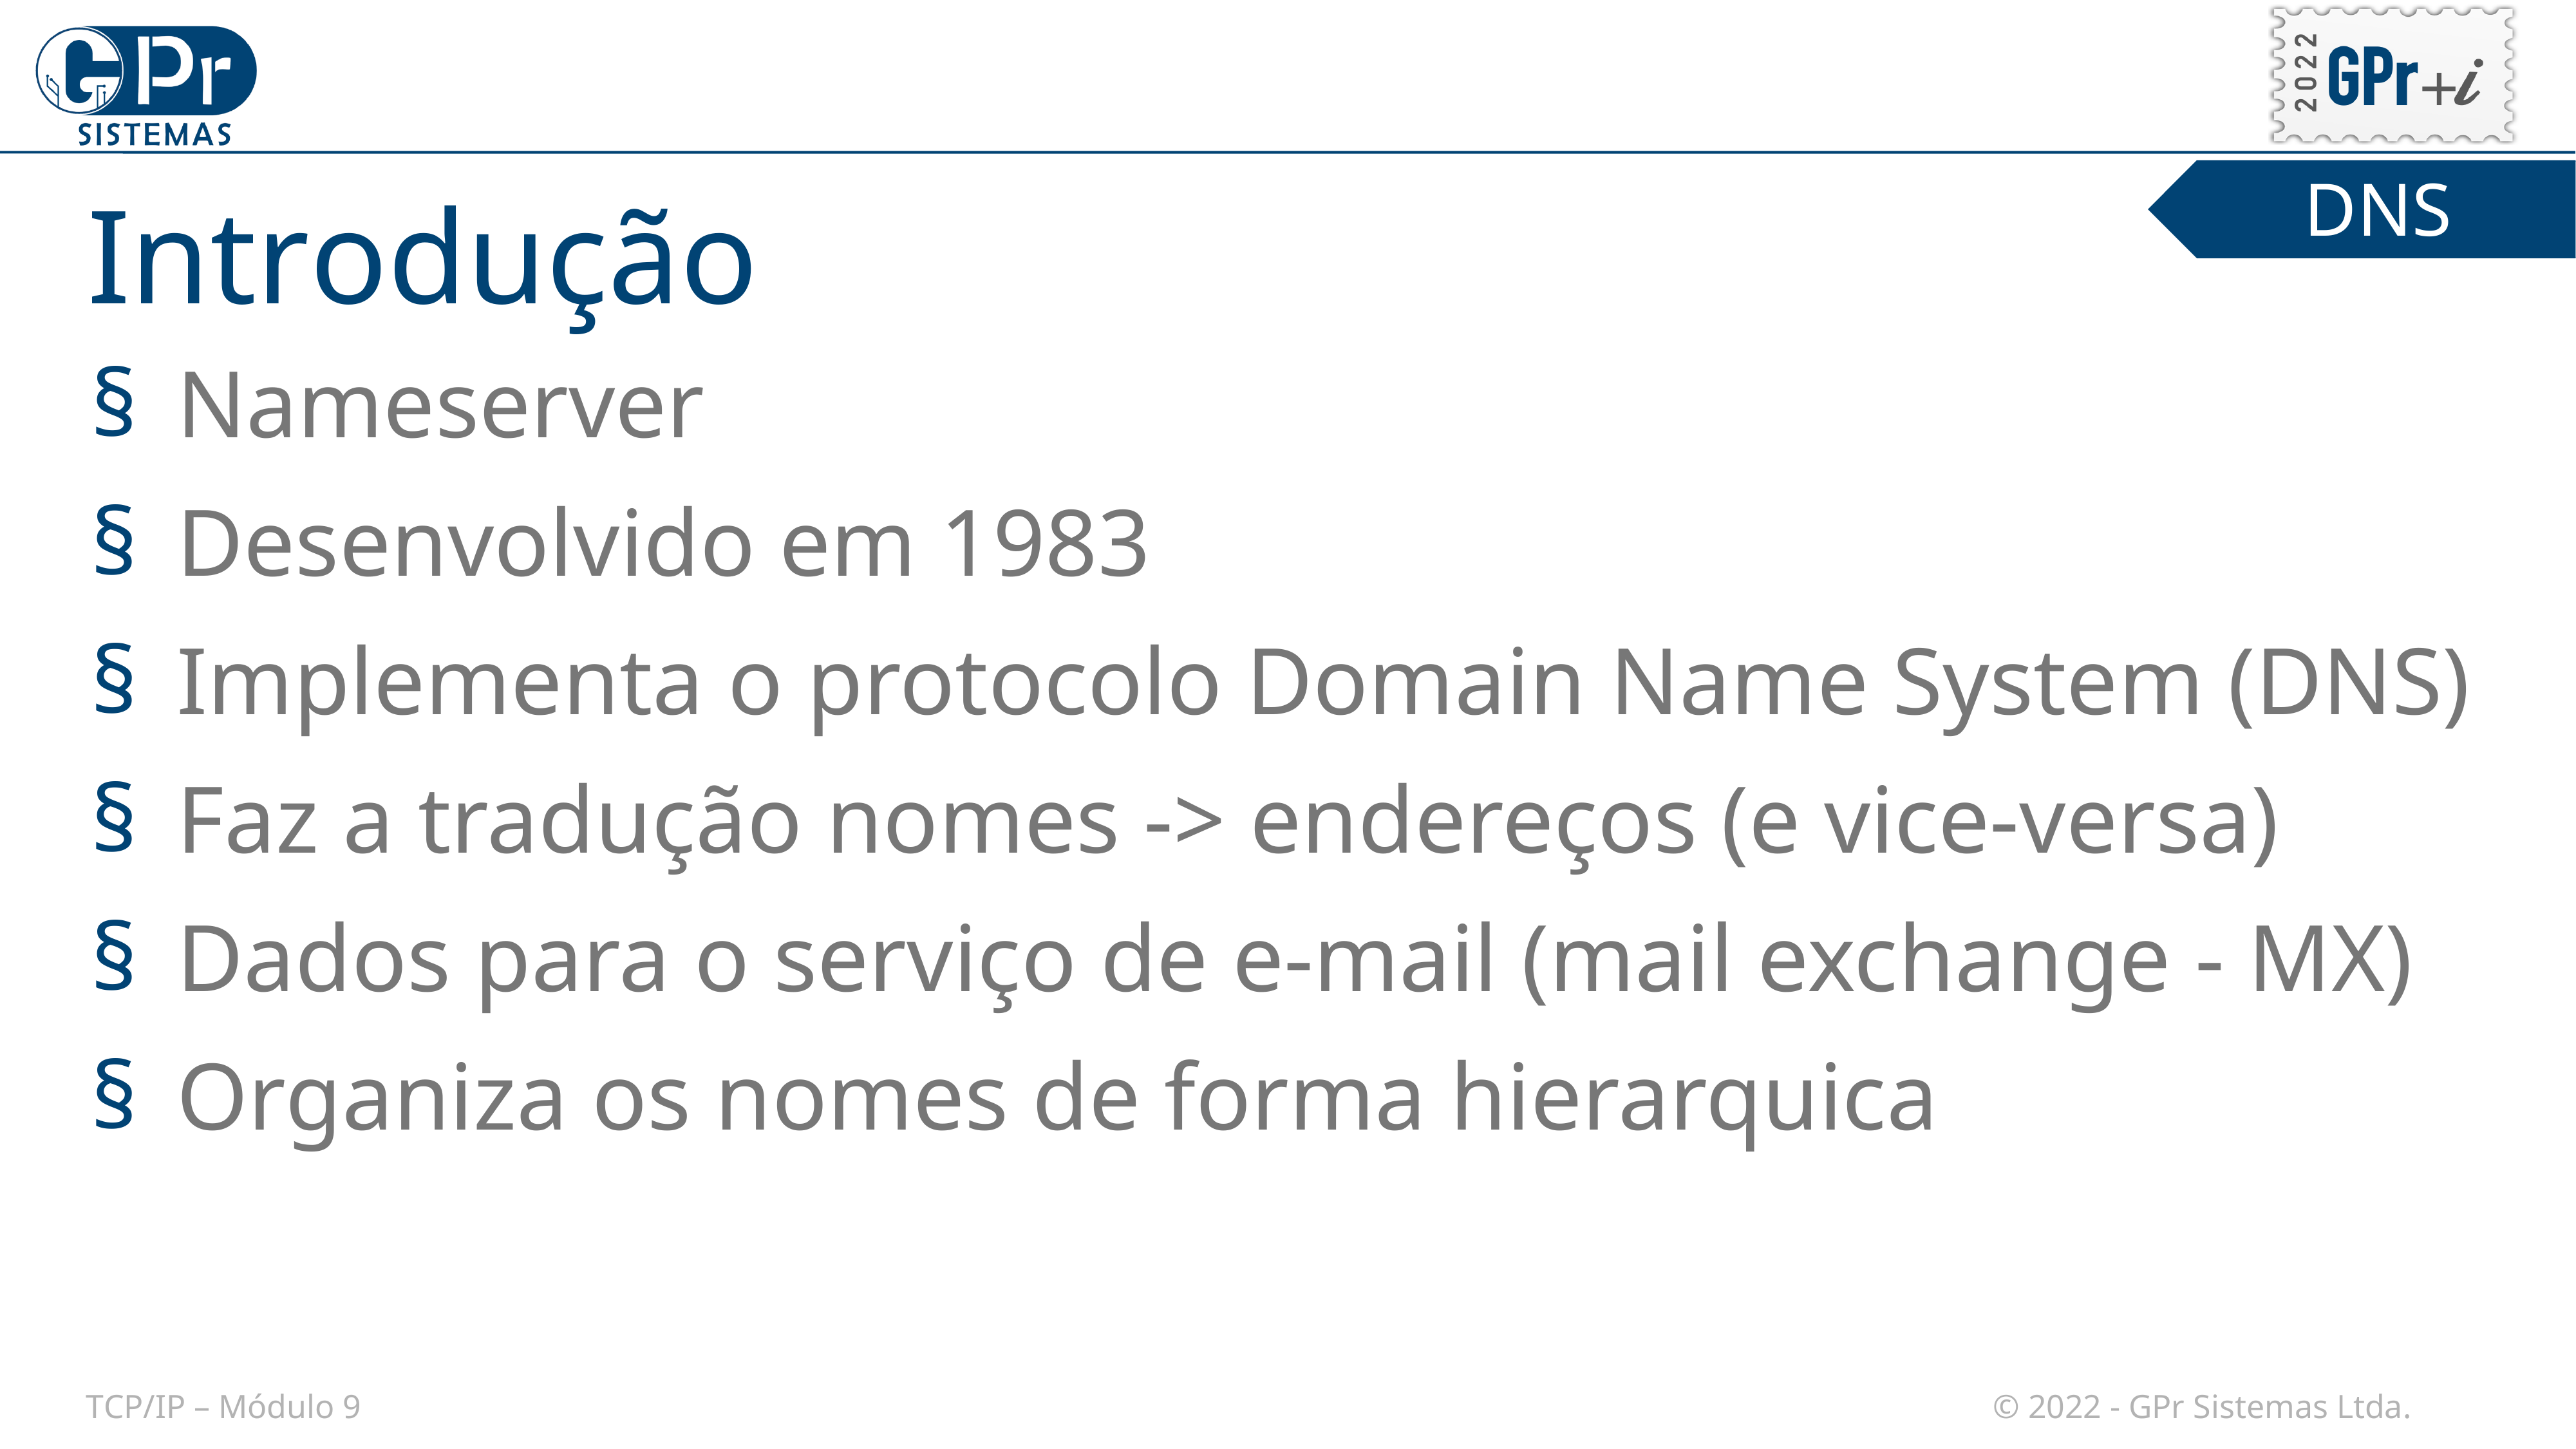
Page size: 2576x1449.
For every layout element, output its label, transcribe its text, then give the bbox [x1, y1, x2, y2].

picture [2268, 4, 2519, 145]
picture [34, 26, 257, 147]
list Introdução [81, 169, 2496, 343]
list Nameserver Desenvolvido em 1983 Implementa o protocolo Domain Name System (DNS) Faz a tradução nomes -> endereços (e vice-versa) Dados para o serviço de e-mail (mail exchange - MX) Organiza os nomes de forma hierarquica [80, 319, 2496, 1382]
text_box DNS [2219, 157, 2537, 256]
text_box [2148, 160, 2576, 258]
